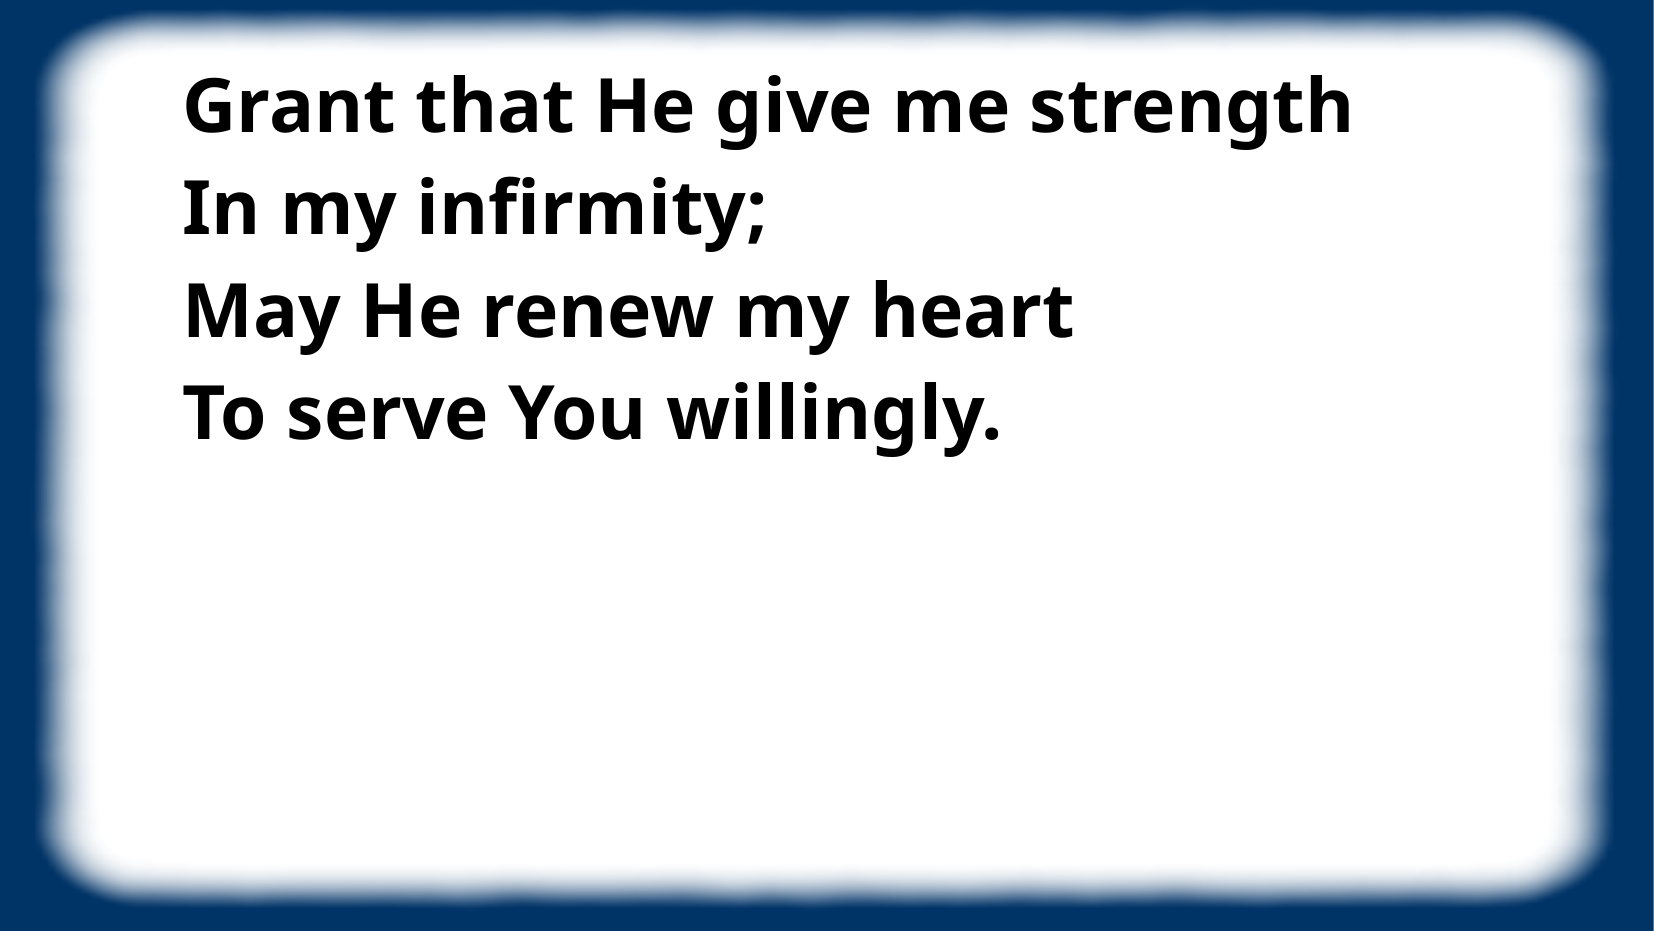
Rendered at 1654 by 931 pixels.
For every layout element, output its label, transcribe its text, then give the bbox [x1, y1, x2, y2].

text_box Grant that He give me strength In my infirmity; May He renew my heart To serve You willingly. [90, 45, 1546, 466]
picture [0, 0, 1654, 931]
